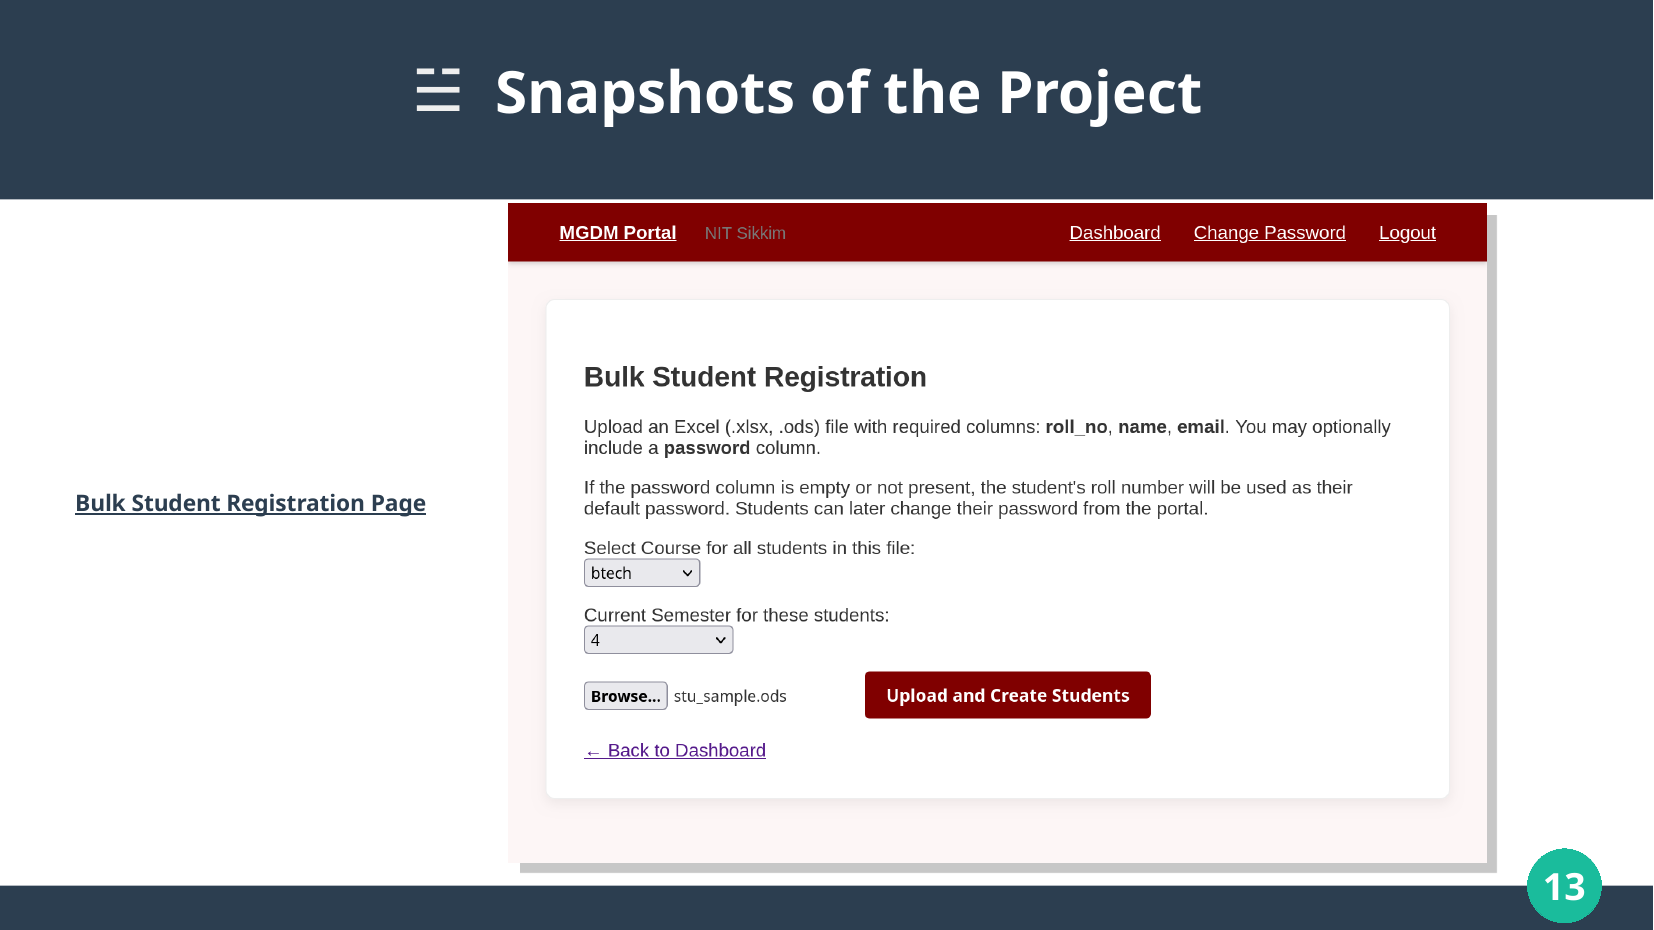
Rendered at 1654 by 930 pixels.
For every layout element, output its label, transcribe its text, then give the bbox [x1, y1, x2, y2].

title Snapshots of the Project [40, 32, 1576, 151]
list Bulk Student Registration Page [75, 487, 451, 525]
picture [508, 203, 1487, 863]
